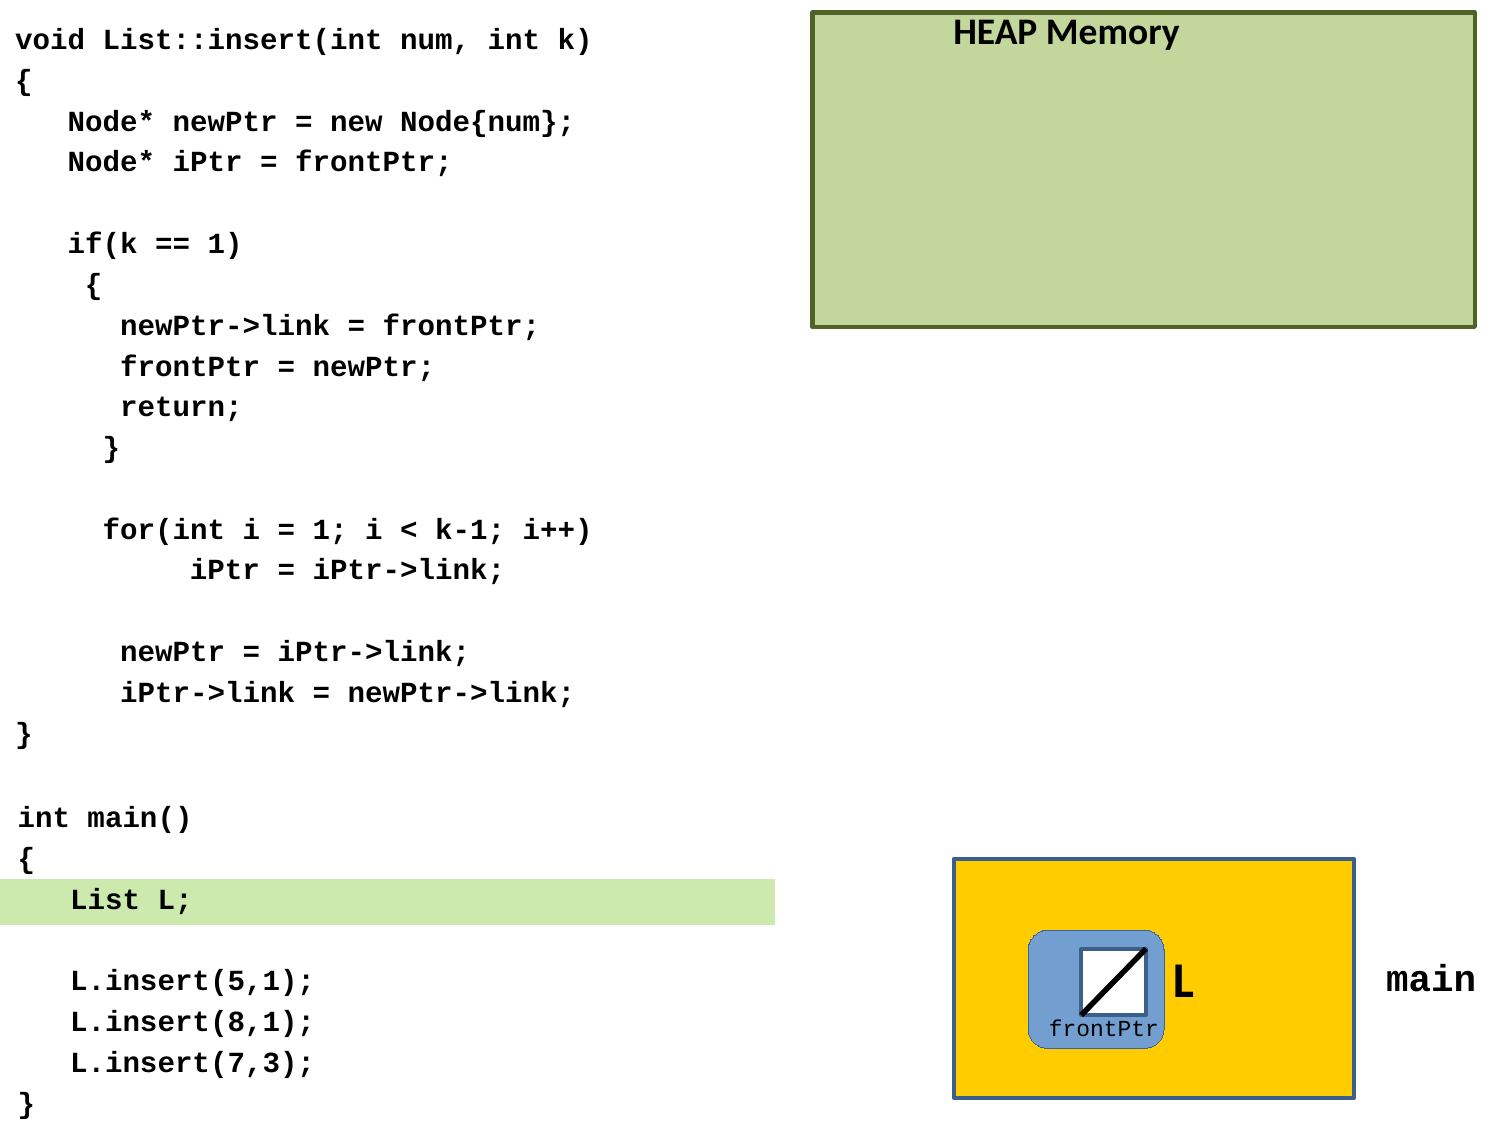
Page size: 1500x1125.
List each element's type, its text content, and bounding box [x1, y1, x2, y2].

subtitle void List::insert(int num, int k) { Node* newPtr = new Node{num}; Node* iPtr = frontPtr; if(k == 1) { newPtr->link = frontPtr; frontPtr = newPtr; return; } for(int i = 1; i < k-1; i++) iPtr = iPtr->link; newPtr = iPtr->link; iPtr->link = newPtr->link; } [0, 12, 825, 1053]
text_box [825, 12, 1475, 327]
text_box L [1158, 940, 1210, 1016]
text_box [730, 879, 775, 926]
text_box [954, 858, 1355, 1098]
text_box main [1371, 947, 1492, 1007]
text_box frontPtr [1034, 1006, 1174, 1049]
text_box HEAP Memory [938, 0, 1195, 60]
text_box int main() { List L; L.insert(5,1); L.insert(8,1); L.insert(7,3); } [2, 790, 730, 1122]
